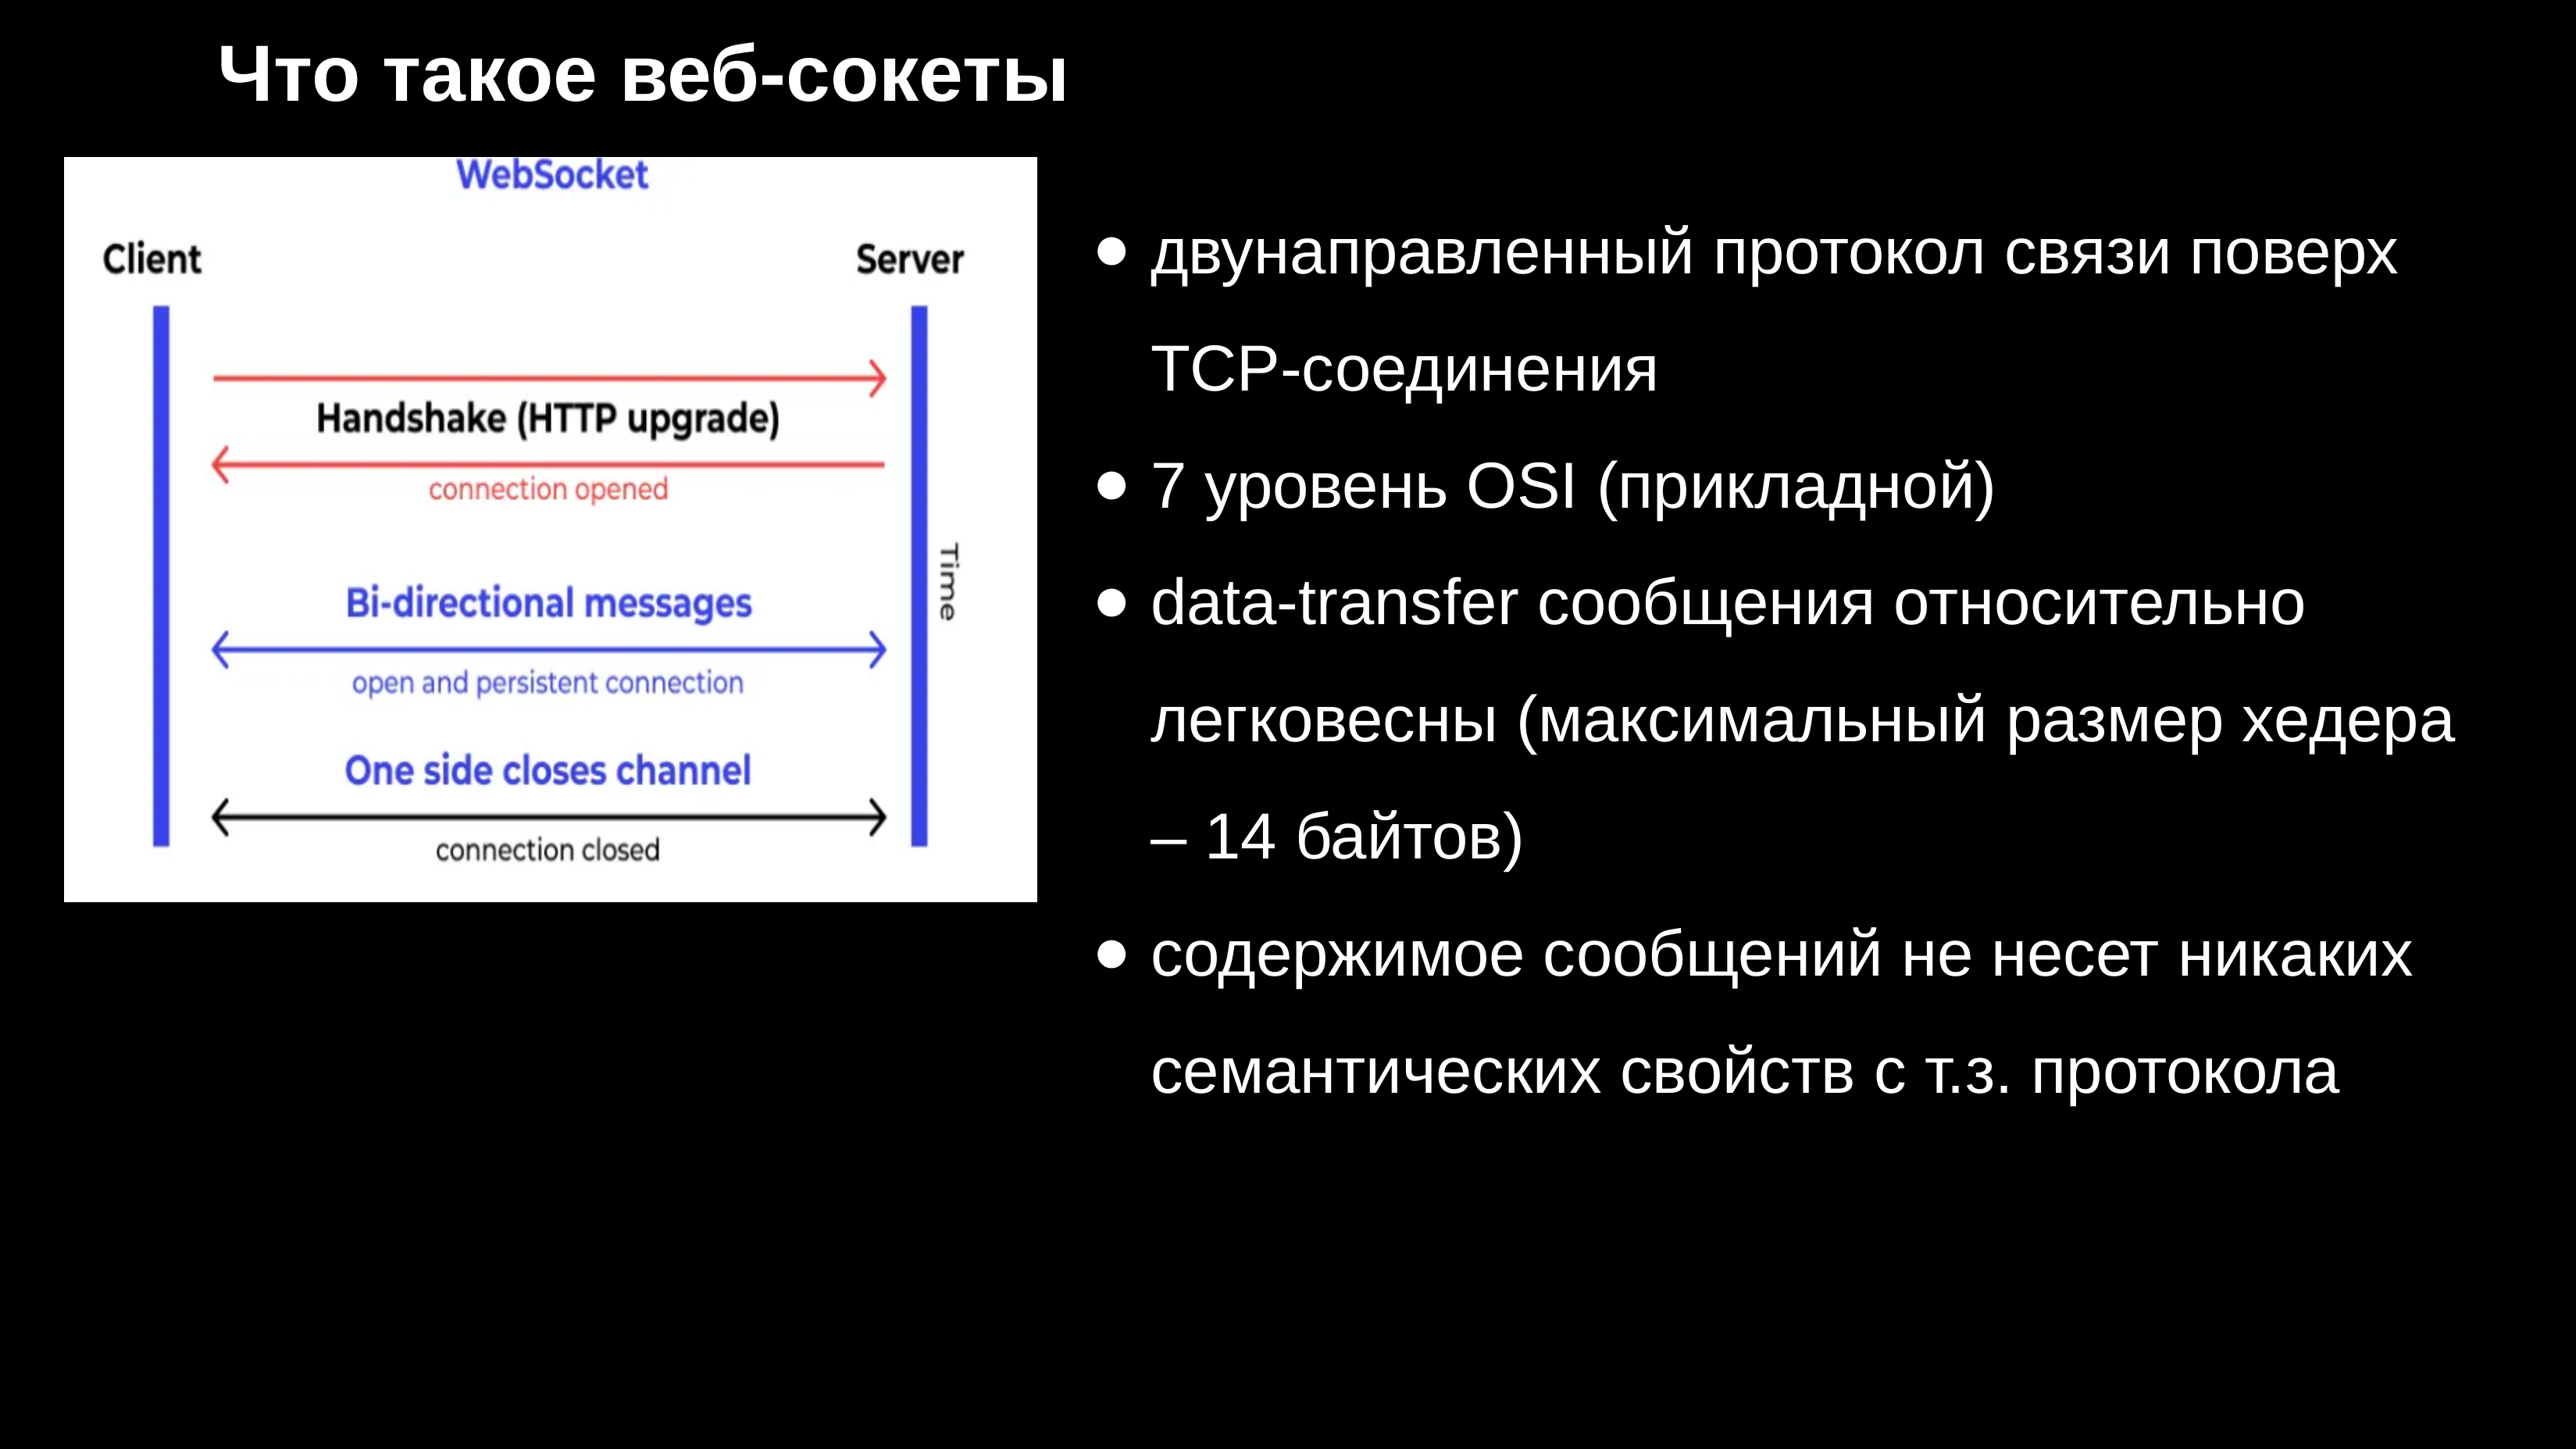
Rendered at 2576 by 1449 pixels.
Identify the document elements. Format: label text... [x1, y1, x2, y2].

title Что такое веб-сокеты [217, 21, 2349, 120]
picture [64, 157, 1037, 902]
text_box двунаправленный протокол связи поверх TCP-соединения 7 уровень OSI (прикладной) data-transfer сообщения относительно легковесны (максимальный размер хедера – 14 байтов) содержимое сообщений не несет никаких семантических свойств с т.з. протокола [1080, 157, 2477, 1119]
